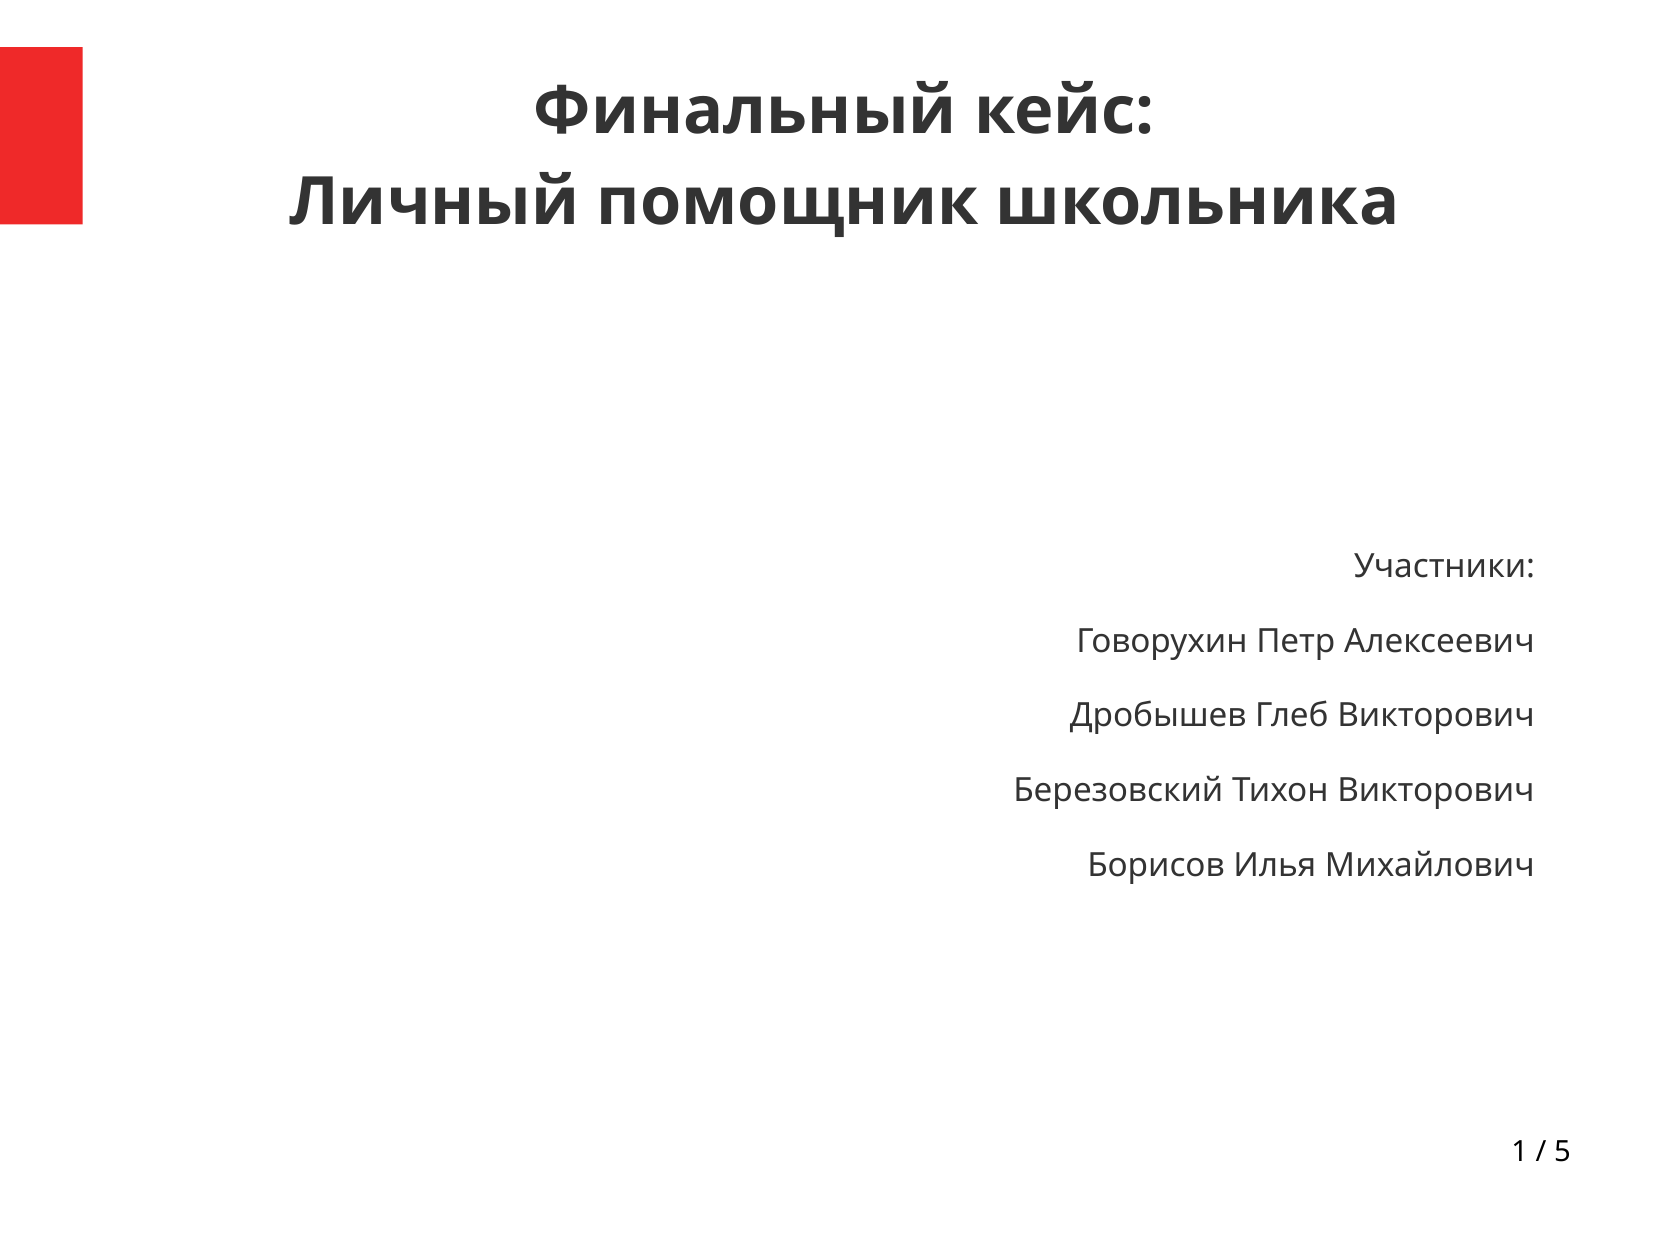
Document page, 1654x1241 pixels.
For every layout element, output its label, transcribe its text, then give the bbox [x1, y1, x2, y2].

list Участники: Говорухин Петр Алексеевич Дробышев Глеб Викторович Березовский Тихон Викторович Борисов Илья Михайлович [118, 354, 1536, 1074]
title Финальный кейс: Личный помощник школьника [118, 49, 1571, 257]
